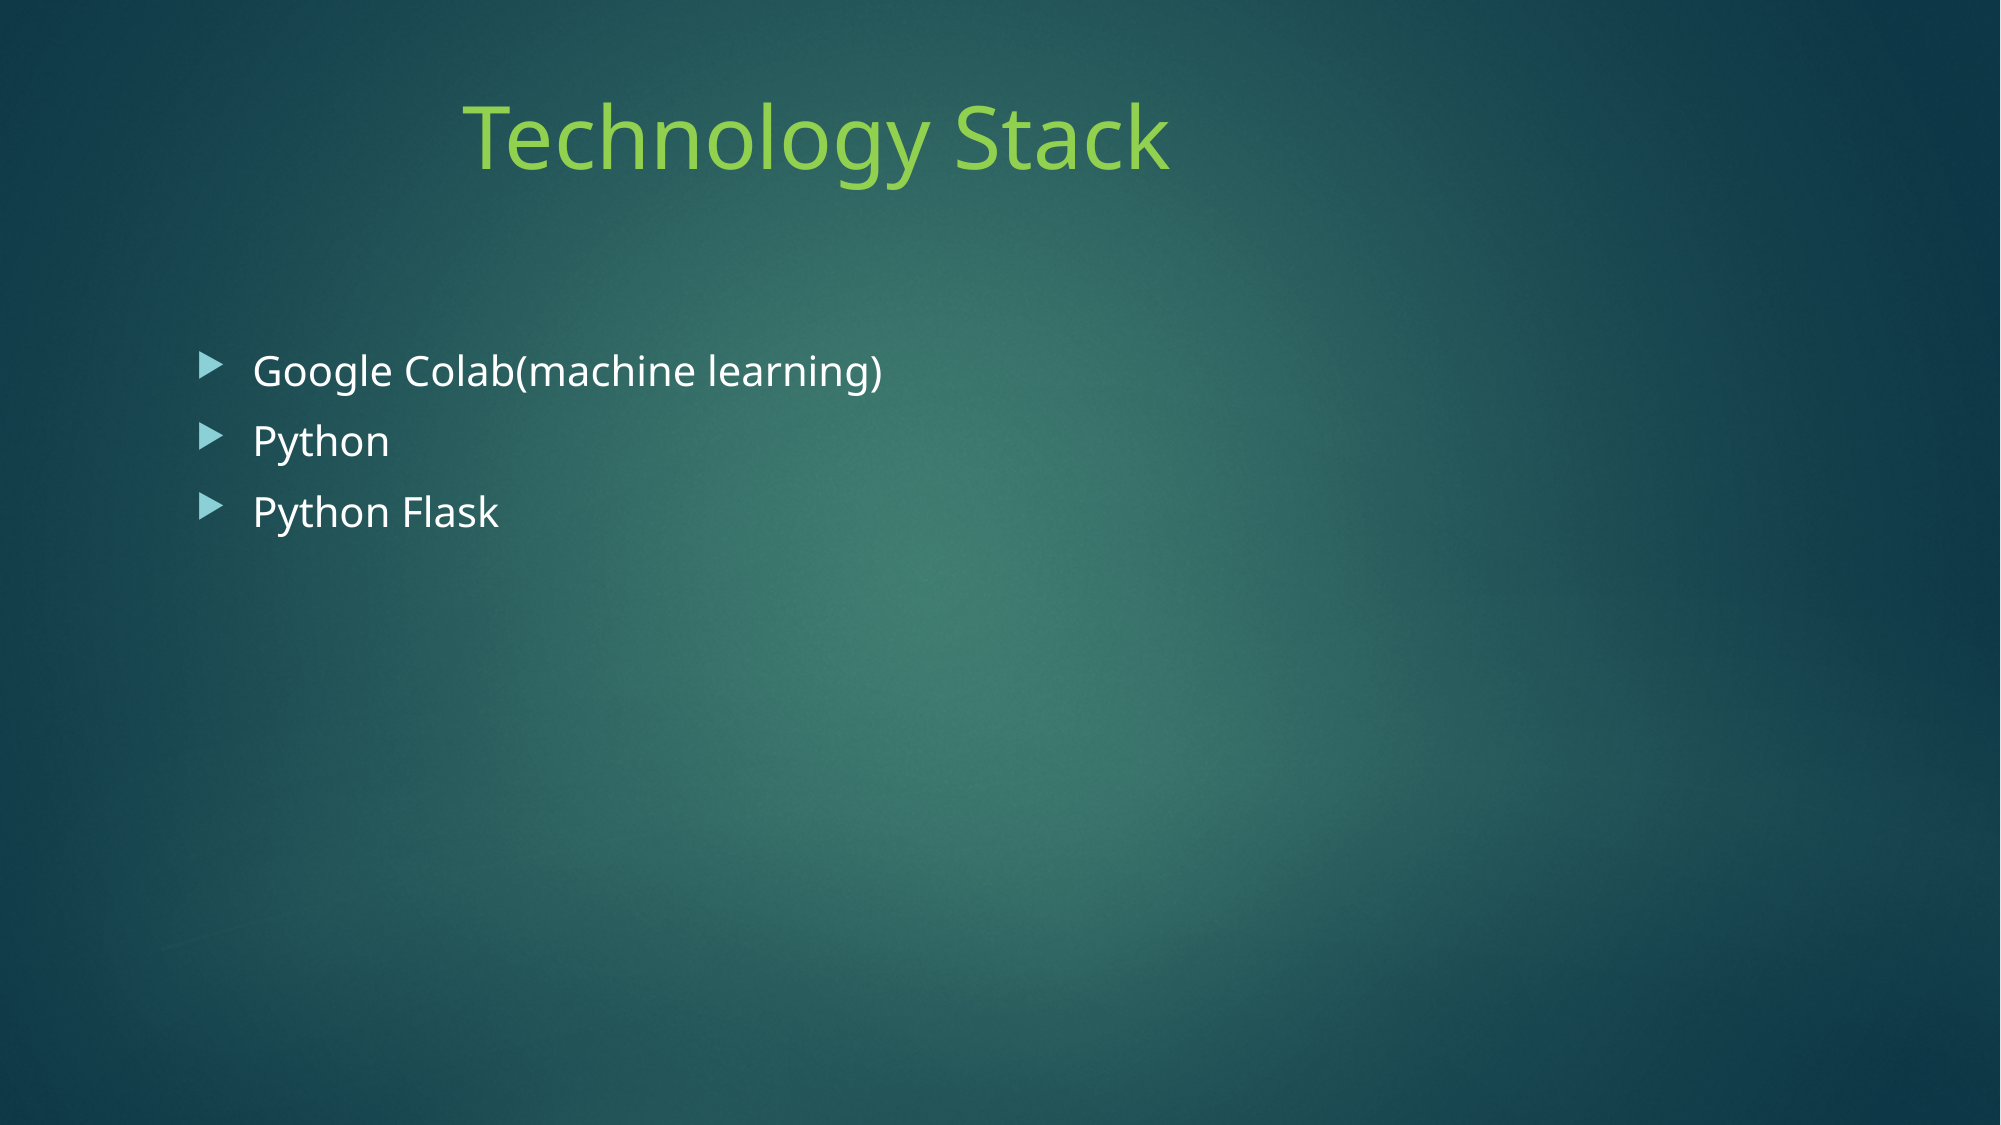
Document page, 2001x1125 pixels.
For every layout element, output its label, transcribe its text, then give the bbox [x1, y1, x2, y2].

list Google Colab(machine learning) Python Python Flask [181, 336, 1649, 1026]
title Technology Stack [106, 74, 1649, 305]
